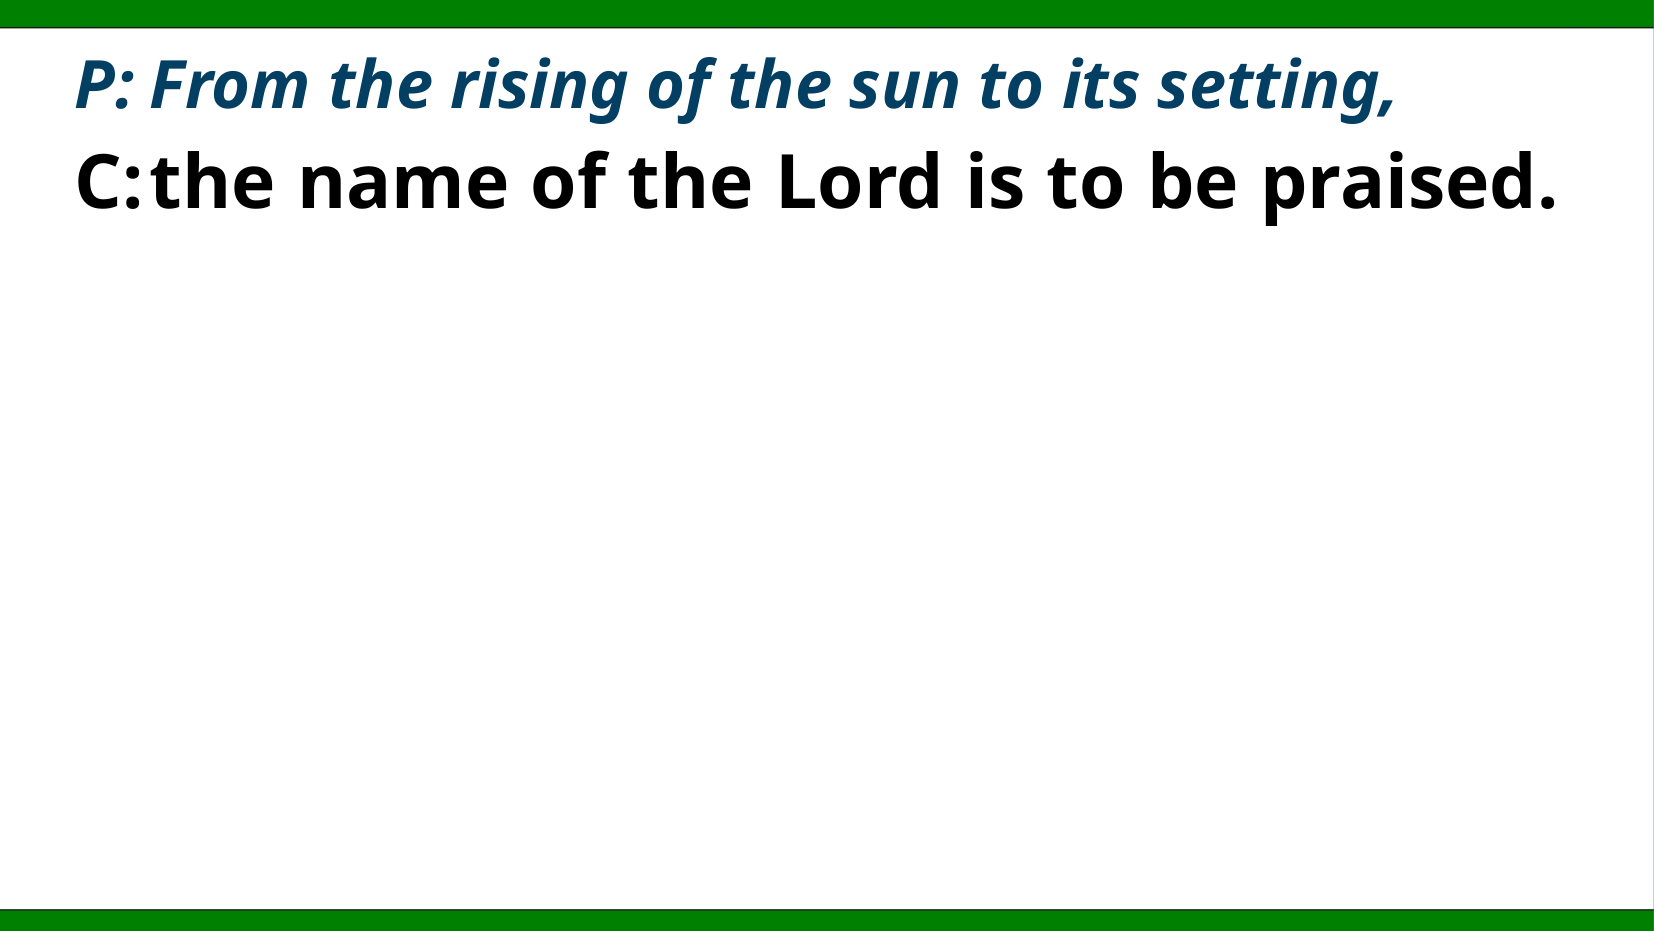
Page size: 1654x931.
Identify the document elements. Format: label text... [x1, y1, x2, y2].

text_box P: From the rising of the sun to its setting, C: the name of the Lord is to be praised. [60, 30, 1576, 234]
picture [0, 0, 1654, 931]
